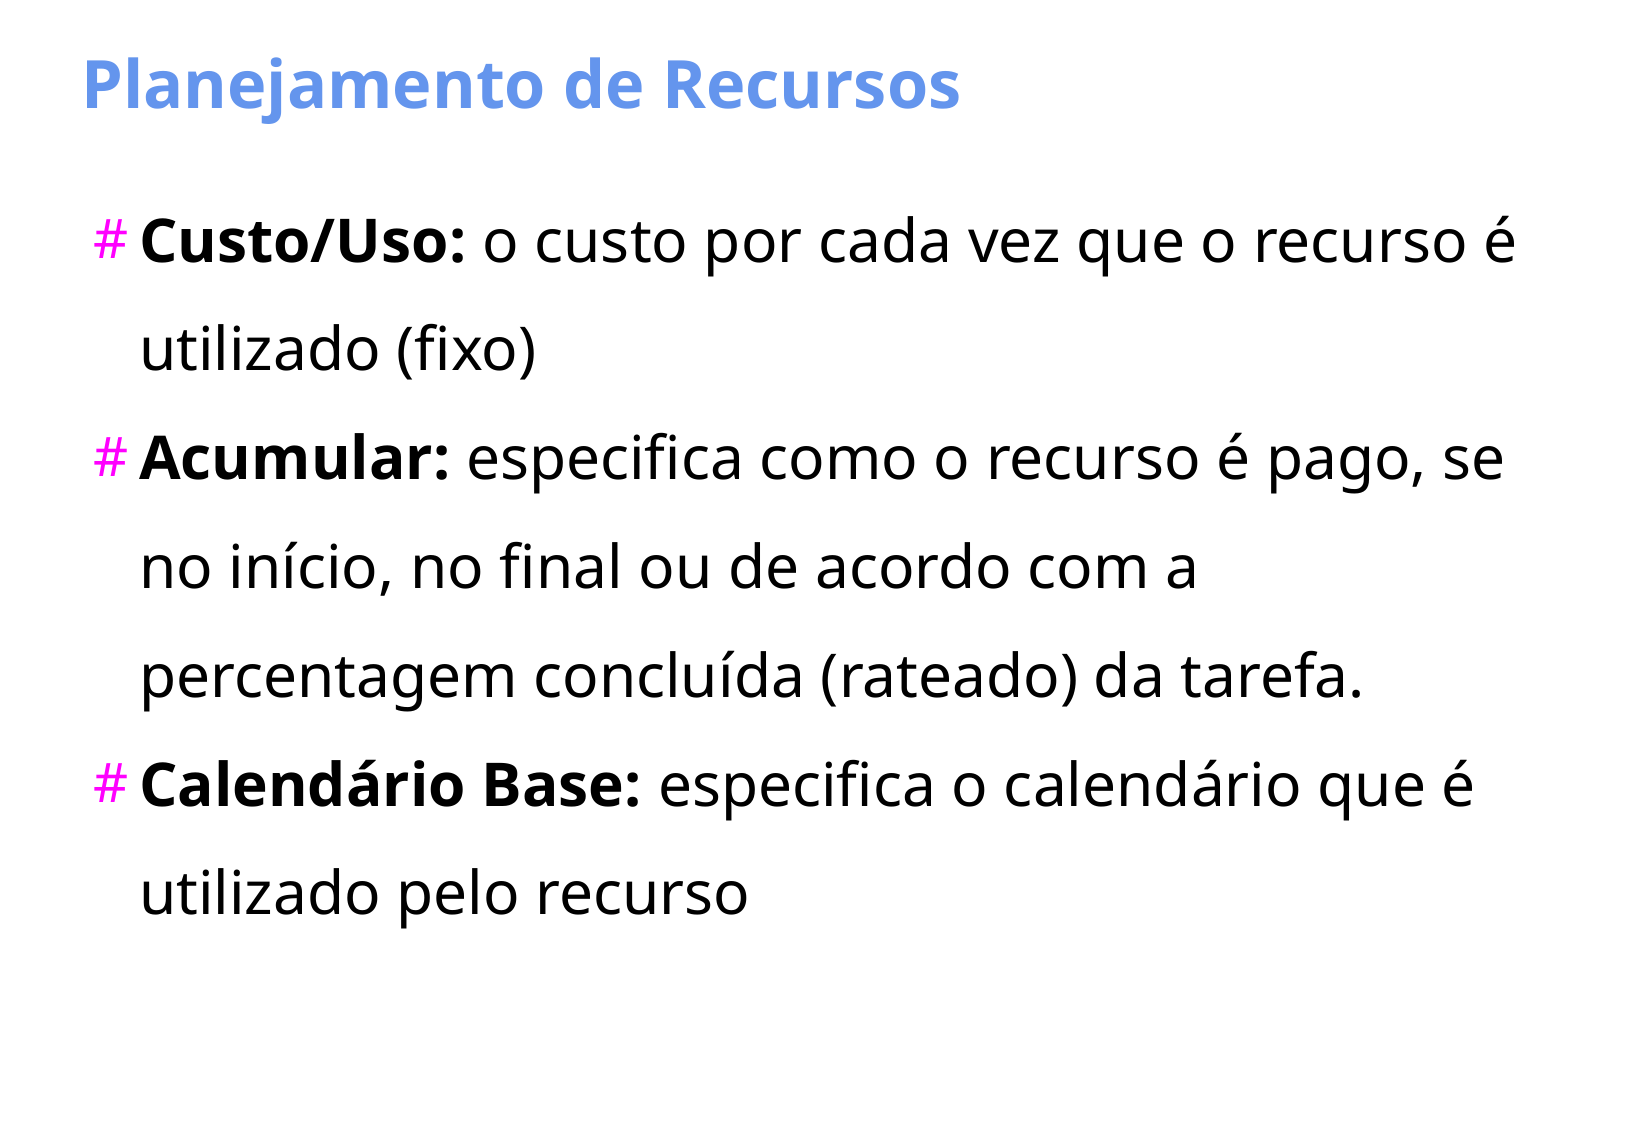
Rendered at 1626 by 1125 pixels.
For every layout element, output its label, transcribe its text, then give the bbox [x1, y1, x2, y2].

list Custo/Uso: o custo por cada vez que o recurso é utilizado (fixo) Acumular: especifica como o recurso é pago, se no início, no final ou de acordo com a percentagem concluída (rateado) da tarefa. Calendário Base: especifica o calendário que é utilizado pelo recurso [81, 165, 1544, 1016]
title Planejamento de Recursos [81, 41, 1544, 122]
